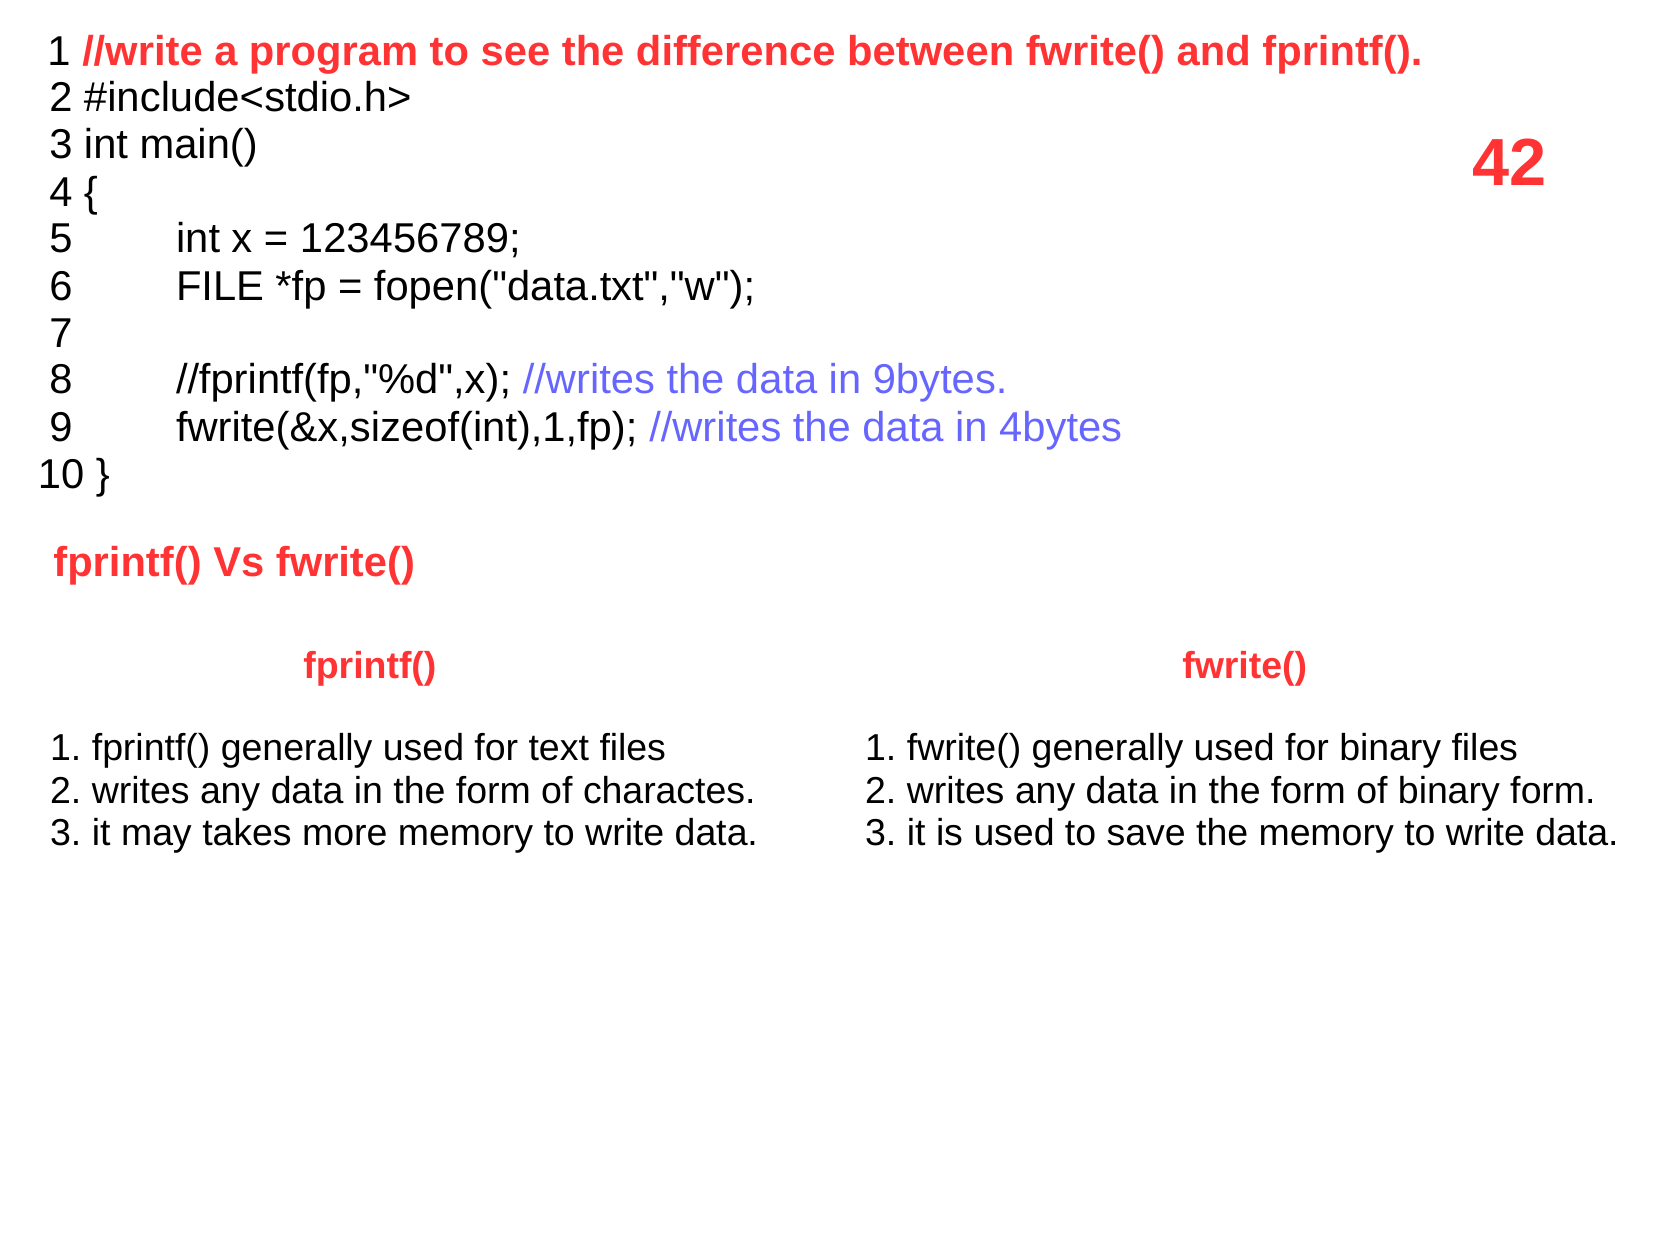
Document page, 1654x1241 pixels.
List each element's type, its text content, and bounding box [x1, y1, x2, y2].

text_box fprintf() Vs fwrite() [38, 531, 431, 597]
text_box 1. fprintf() generally used for text files 2. writes any data in the form of charactes. 3. it may takes more memory to write data. [35, 719, 774, 865]
text_box 42 [1458, 118, 1563, 214]
text_box 1 //write a program to see the difference between fwrite() and fprintf(). 2 #include<stdio.h> 3 int main() 4 { 5 int x = 123456789; 6 FILE *fp = fopen("data.txt","w"); 7 8 //fprintf(fp,"%d",x); //writes the data in 9bytes. 9 fwrite(&x,sizeof(int),1,fp); //writes the data in 4bytes 10 } [11, 20, 1545, 509]
text_box 1. fwrite() generally used for binary files 2. writes any data in the form of binary form. 3. it is used to save the memory to write data. [850, 719, 1635, 865]
text_box fprintf() fwrite() [47, 637, 1453, 740]
